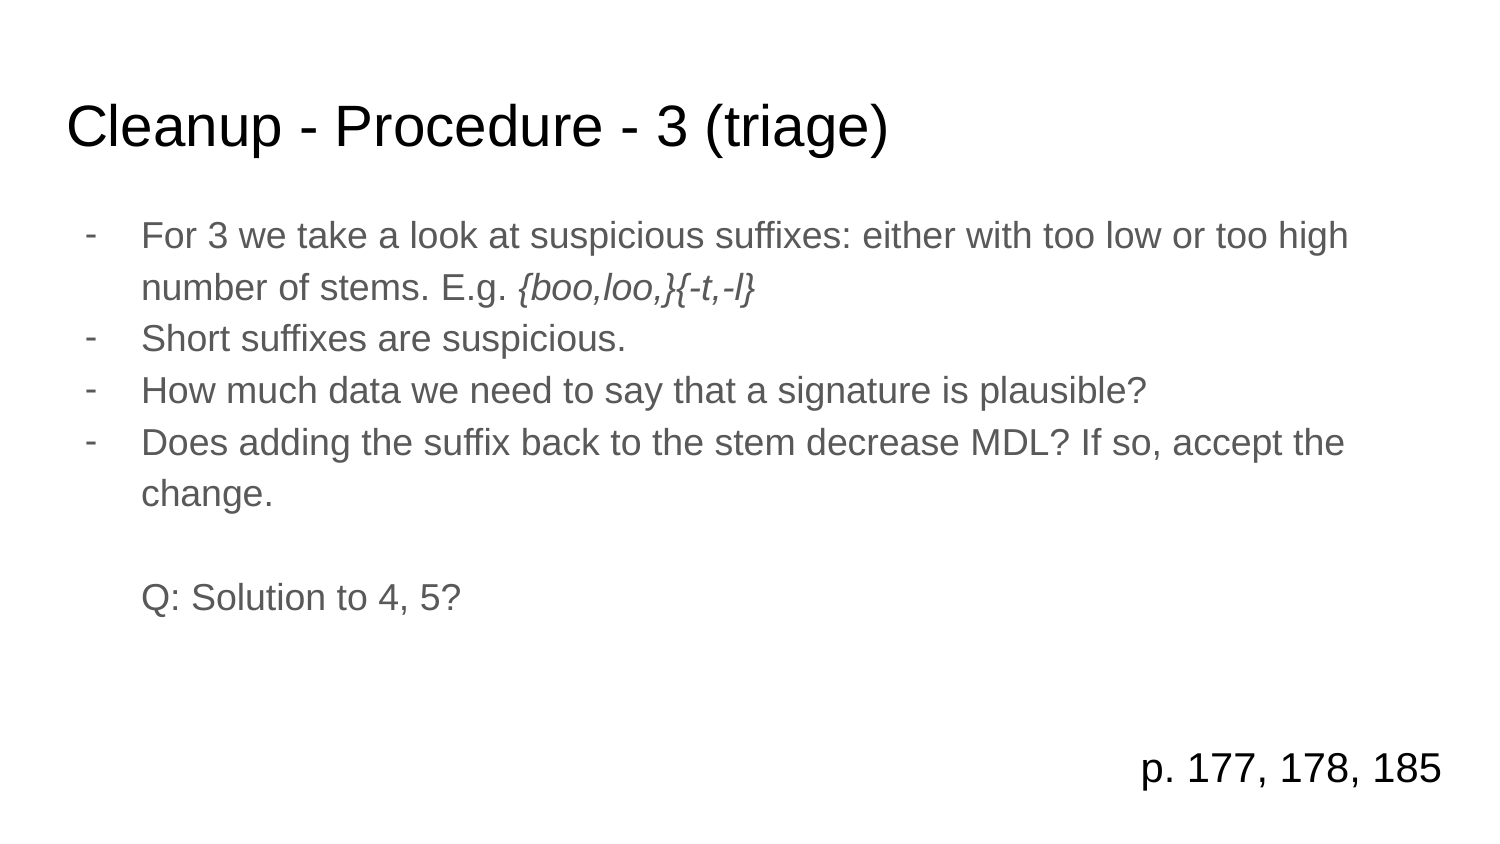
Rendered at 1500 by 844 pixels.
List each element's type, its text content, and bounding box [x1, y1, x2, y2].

title p. 177, 178, 185 [1069, 711, 1458, 806]
title Cleanup - Procedure - 3 (triage) [51, 72, 1449, 167]
list For 3 we take a look at suspicious suffixes: either with too low or too high number of stems. E.g. {boo,loo,}{-t,-l} Short suffixes are suspicious. How much data we need to say that a signature is plausible? Does adding the suffix back to the stem decrease MDL? If so, accept the change. Q: Solution to 4, 5? [51, 189, 1449, 750]
